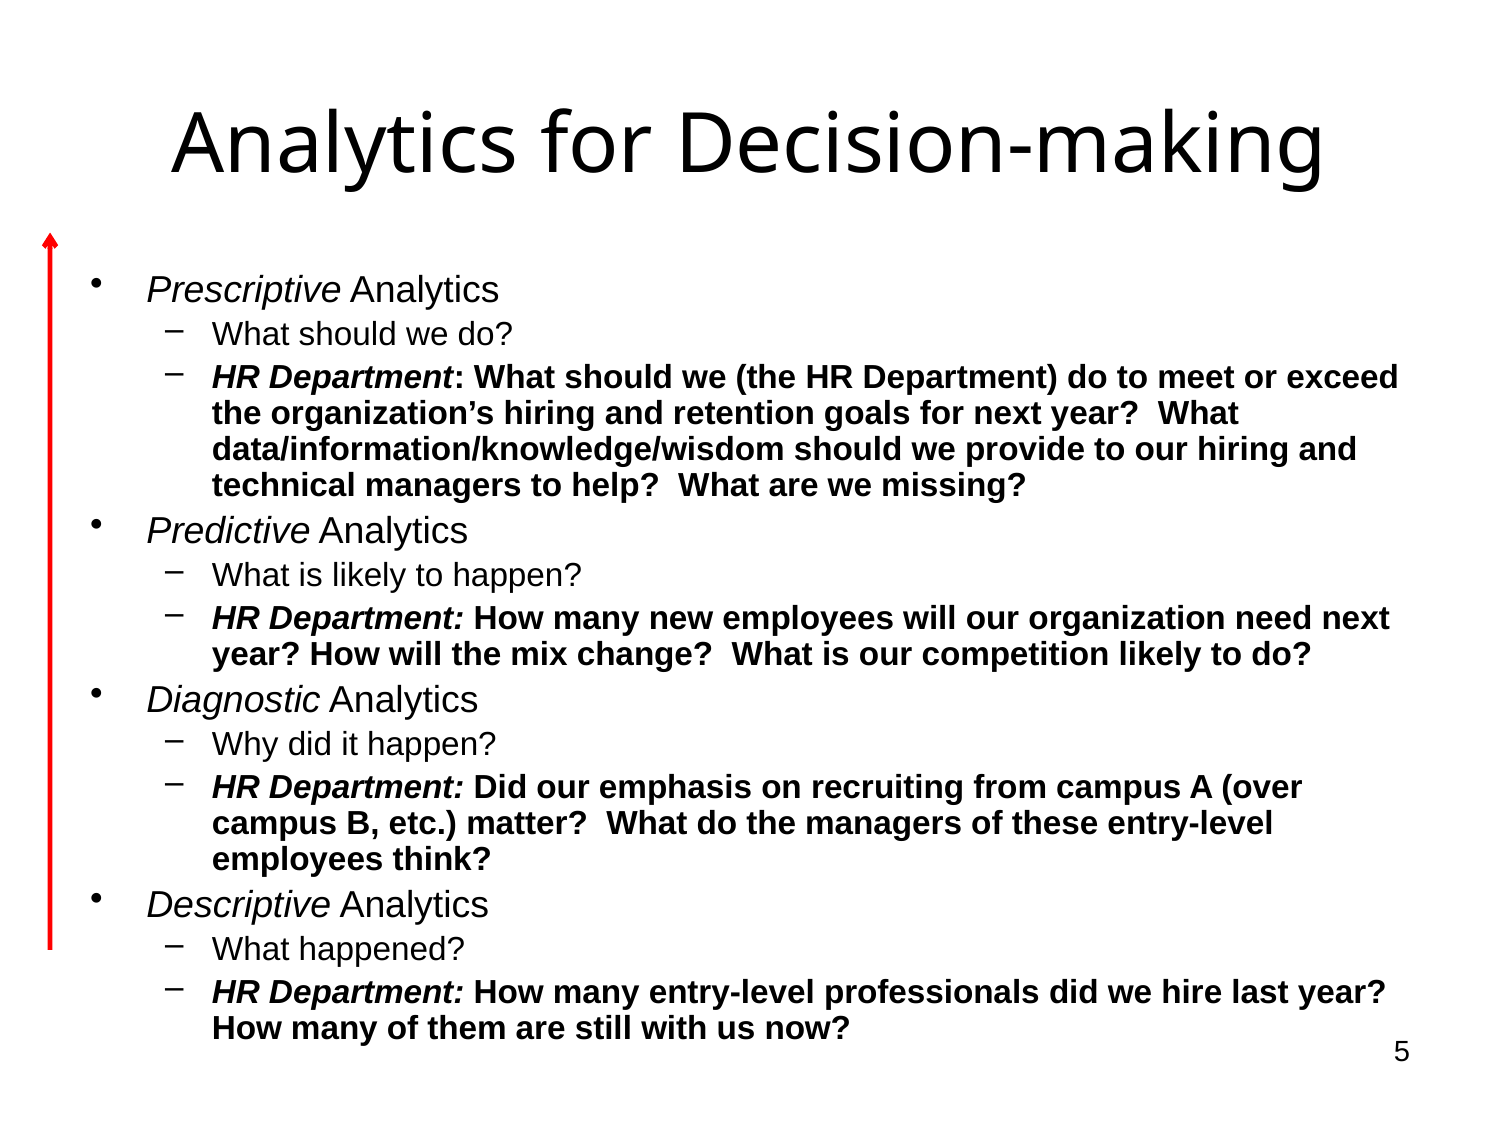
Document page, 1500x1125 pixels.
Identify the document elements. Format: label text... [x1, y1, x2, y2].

slide_number <number> [1074, 1024, 1425, 1103]
list Prescriptive Analytics What should we do? HR Department: What should we (the HR Department) do to meet or exceed the organization’s hiring and retention goals for next year? What data/information/knowledge/wisdom should we provide to our hiring and technical managers to help? What are we missing? Predictive Analytics What is likely to happen? HR Department: How many new employees will our organization need next year? How will the mix change? What is our competition likely to do? Diagnostic Analytics Why did it happen? HR Department: Did our emphasis on recruiting from campus A (over campus B, etc.) matter? What do the managers of these entry-level employees think? Descriptive Analytics What happened? HR Department: How many entry-level professionals did we hire last year? How many of them are still with us now? [75, 262, 1425, 1005]
title Analytics for Decision-making [75, 45, 1425, 233]
